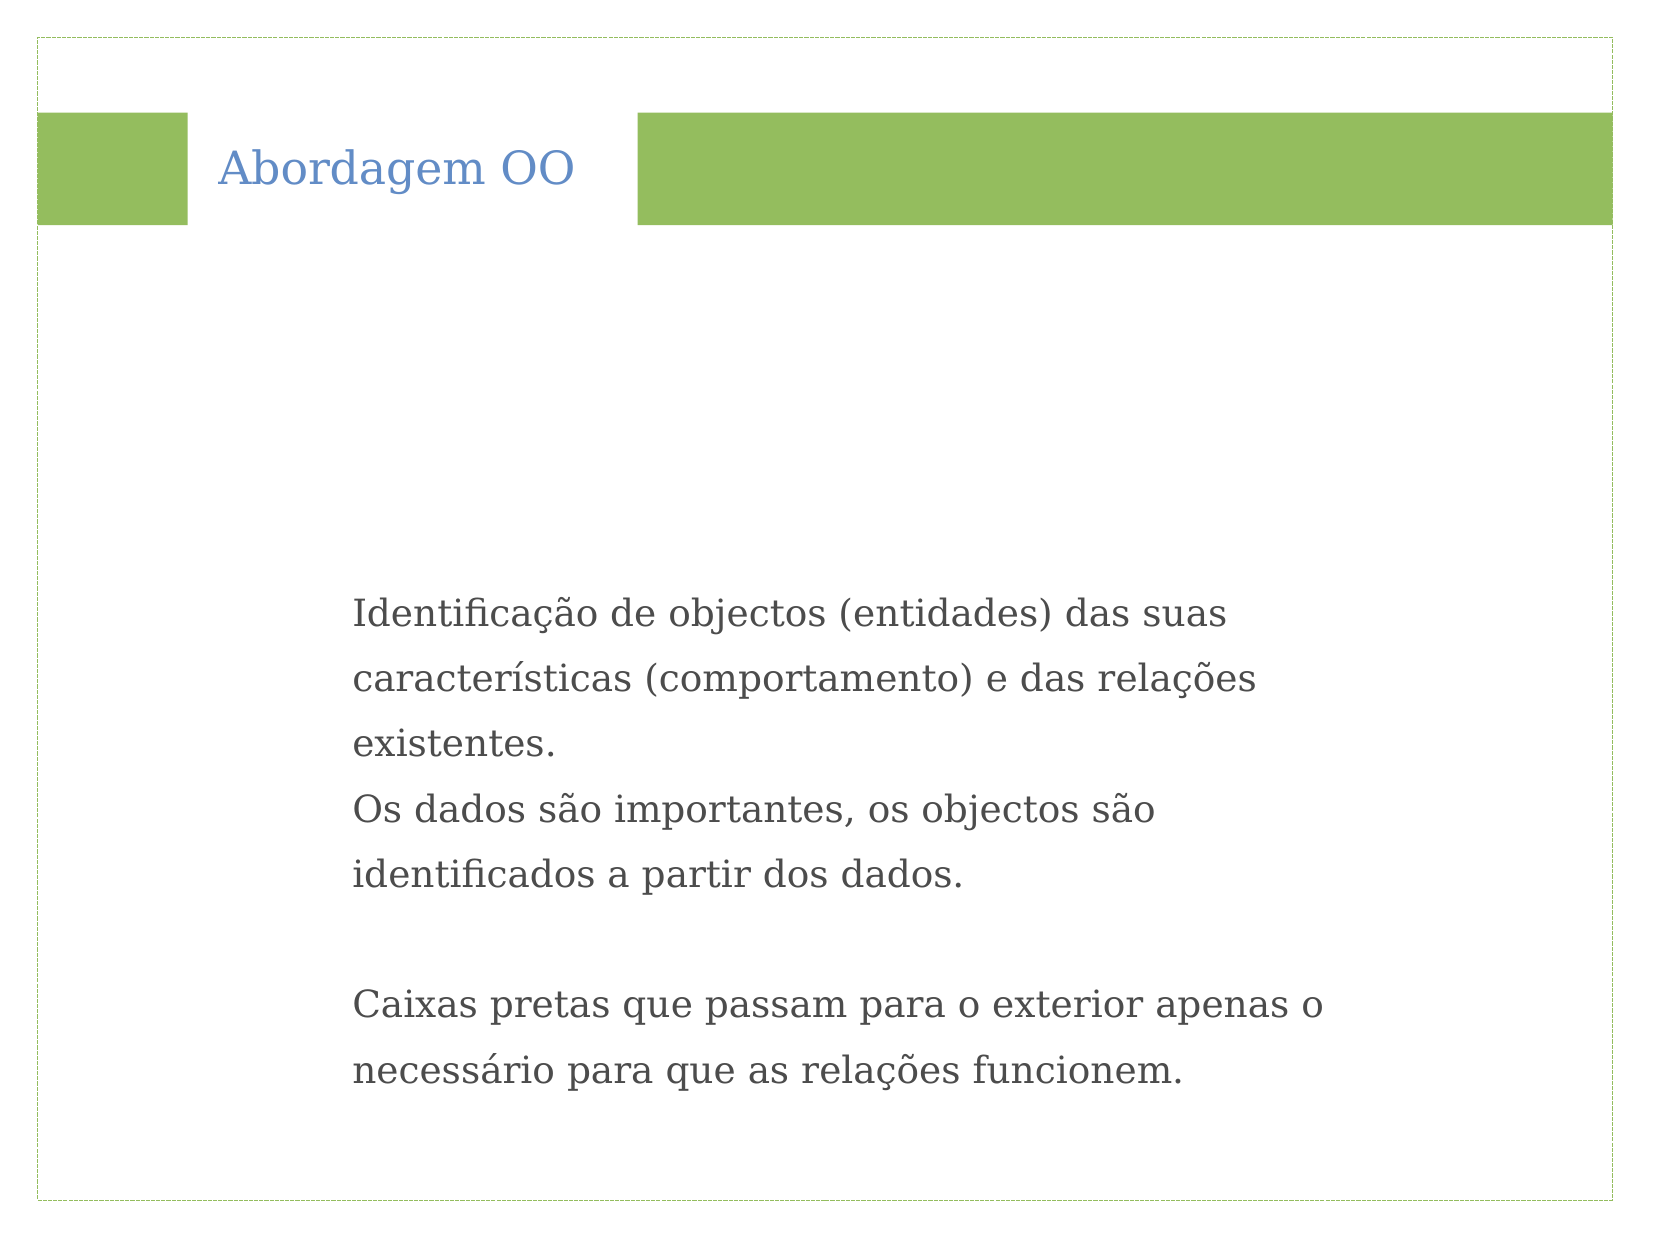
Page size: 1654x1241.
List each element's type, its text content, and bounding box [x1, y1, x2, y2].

text_box [37, 112, 188, 226]
text_box [637, 112, 1613, 226]
text_box Abordagem OO [203, 134, 592, 203]
text_box Identificação de objectos (entidades) das suas características (comportamento) e das relações existentes. Os dados são importantes, os objectos são identificados a partir dos dados. Caixas pretas que passam para o exterior apenas o necessário para que as relações funcionem. [337, 562, 1426, 1088]
